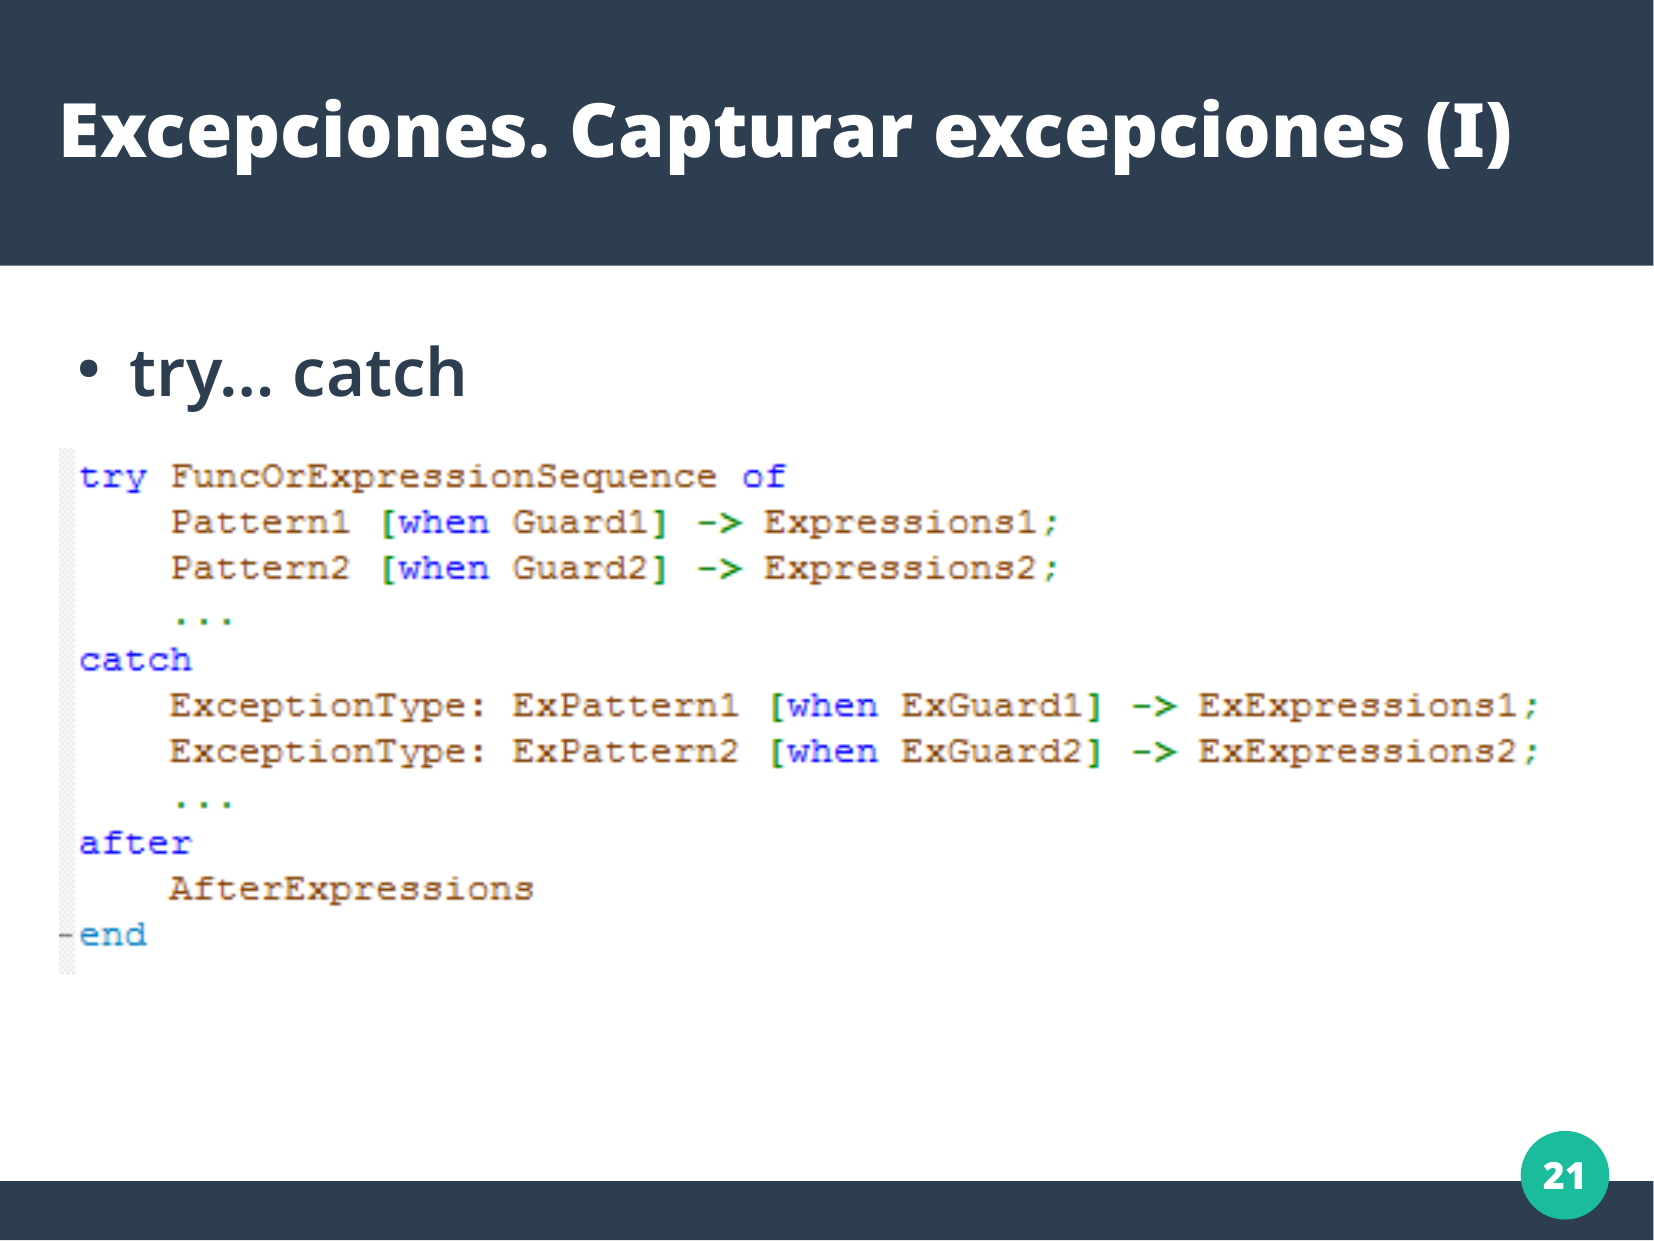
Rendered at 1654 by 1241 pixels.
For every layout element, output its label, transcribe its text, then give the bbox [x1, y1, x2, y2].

list try… catch [59, 975, 1595, 1152]
picture [59, 448, 1597, 975]
title Excepciones. Capturar excepciones (I) [59, 49, 1595, 207]
list try… catch [59, 324, 1595, 448]
